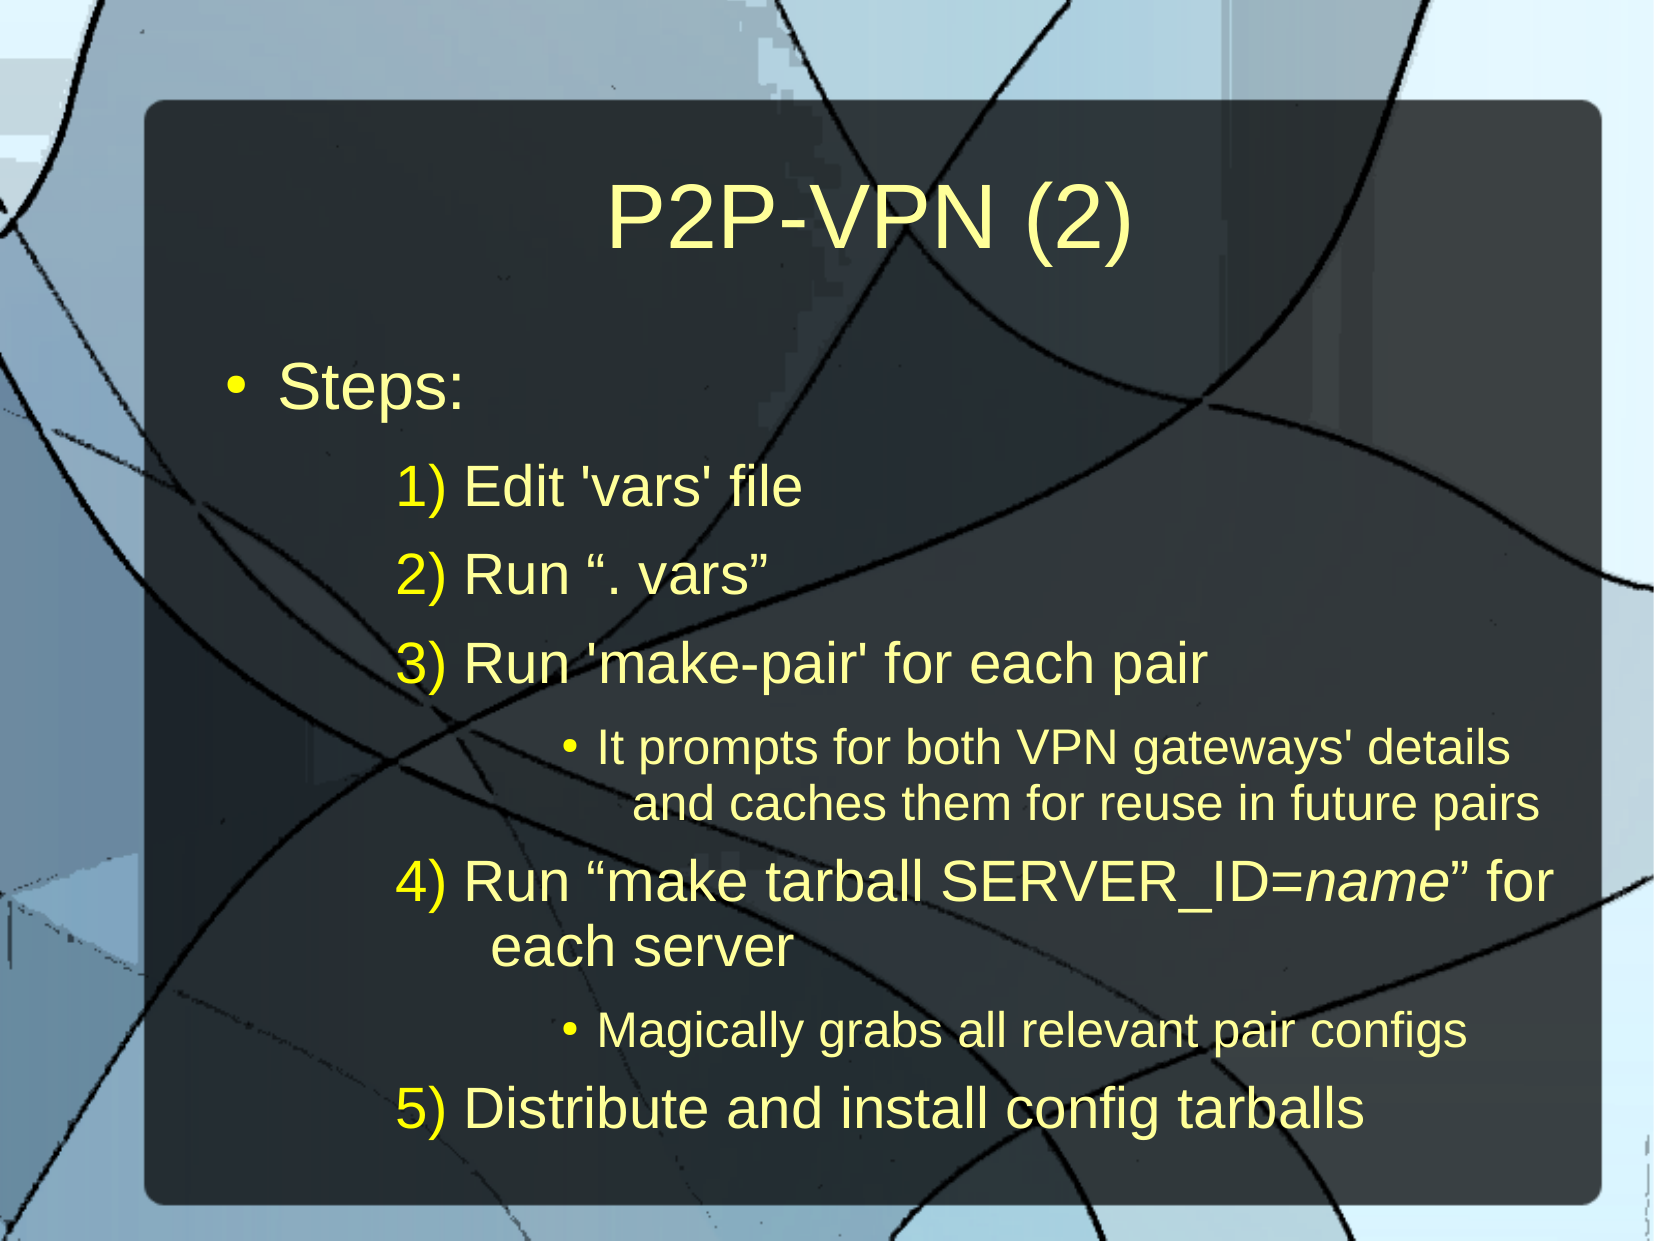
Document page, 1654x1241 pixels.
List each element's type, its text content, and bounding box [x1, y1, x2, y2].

picture [0, 0, 1654, 1241]
list Steps: Edit 'vars' file Run “. vars” Run 'make-pair' for each pair It prompts for both VPN gateways' details and caches them for reuse in future pairs Run “make tarball SERVER_ID=name” for each server Magically grabs all relevant pair configs Distribute and install config tarballs [206, 349, 1571, 1141]
title P2P-VPN (2) [159, 108, 1583, 325]
